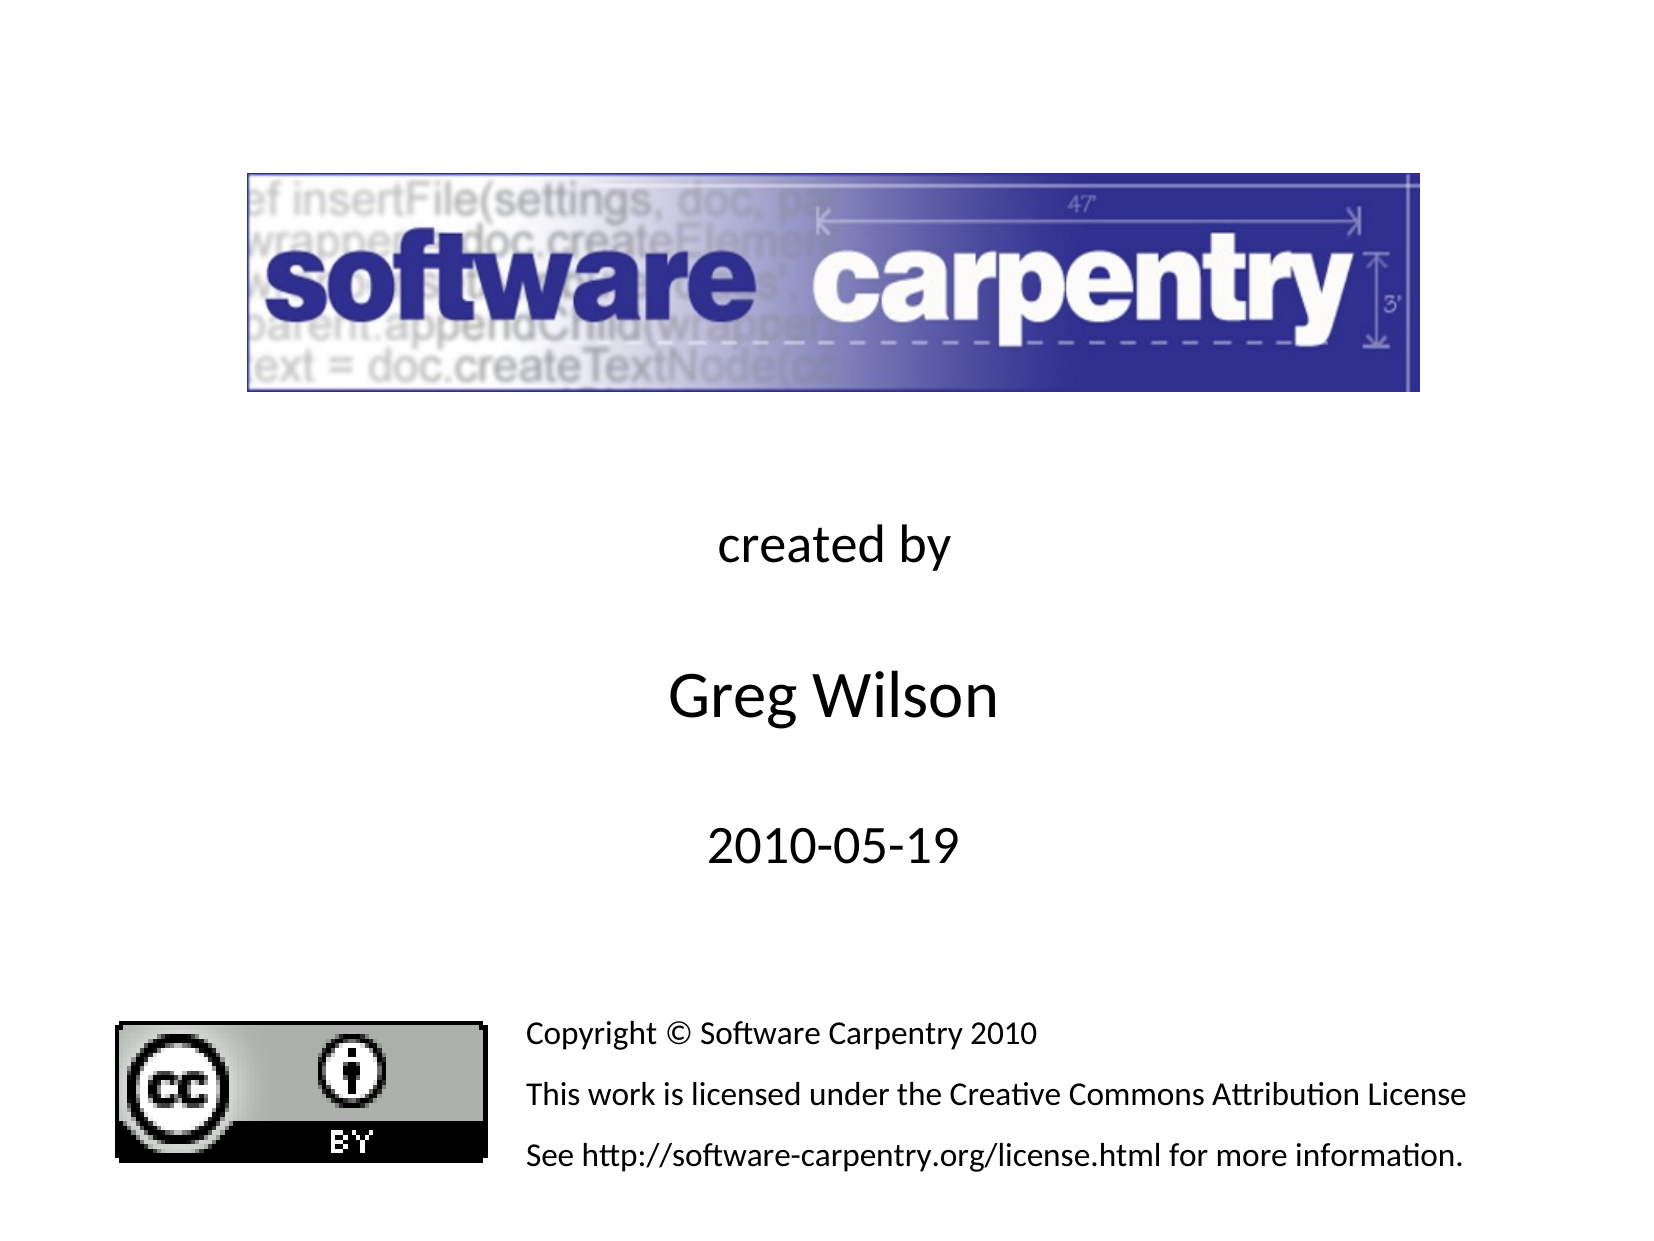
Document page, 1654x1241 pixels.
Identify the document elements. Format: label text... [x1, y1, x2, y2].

text_box 2010-05-19 [692, 800, 975, 882]
text_box Copyright © Software Carpentry 2010 This work is licensed under the Creative Commons Attribution License See http://software-carpentry.org/license.html for more information. [511, 1002, 1483, 1181]
picture [247, 173, 1420, 392]
text_box Greg Wilson [653, 641, 1014, 739]
text_box created by [702, 499, 964, 581]
picture [115, 1021, 488, 1163]
